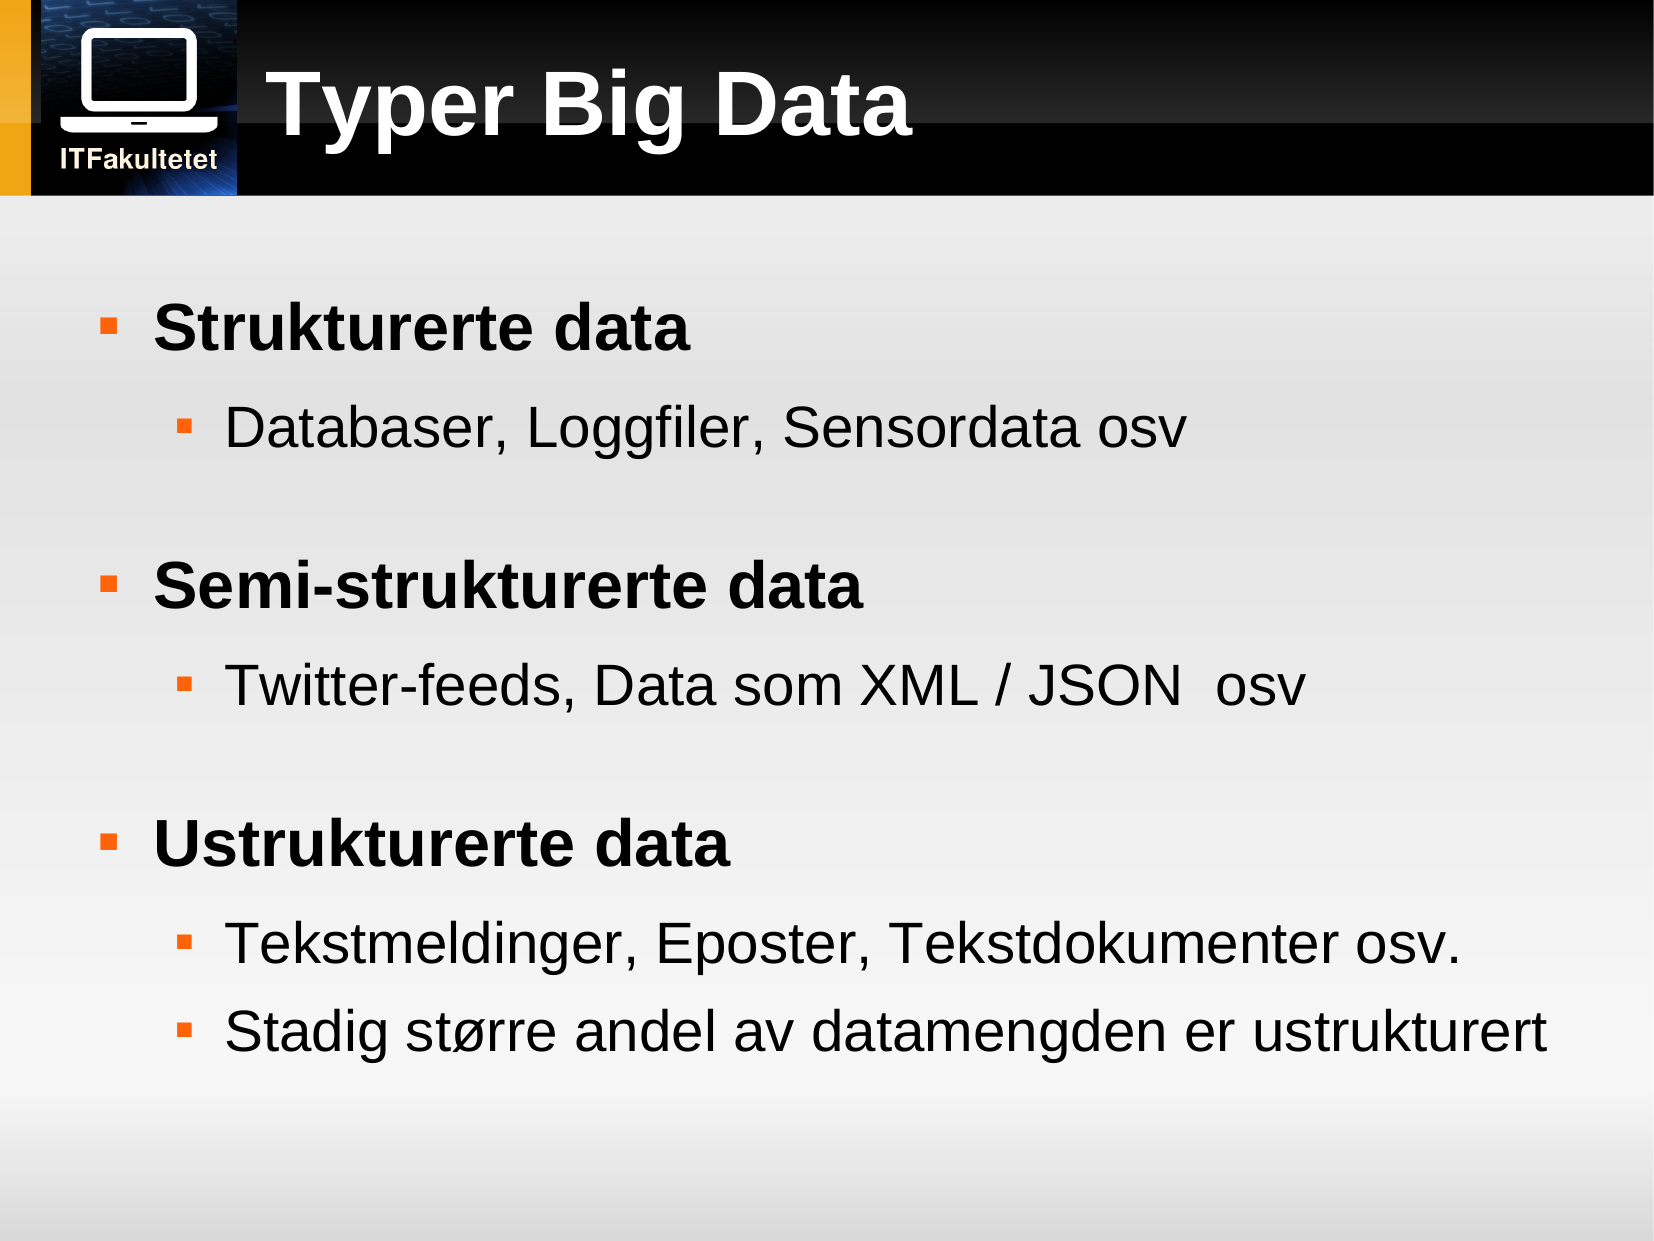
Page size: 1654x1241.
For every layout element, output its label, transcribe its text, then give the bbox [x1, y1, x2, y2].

list Strukturerte data Databaser, Loggfiler, Sensordata osv Semi-strukturerte data Twitter-feeds, Data som XML / JSON osv Ustrukturerte data Tekstmeldinger, Eposter, Tekstdokumenter osv. Stadig større andel av datamengden er ustrukturert [82, 290, 1571, 1109]
picture [0, 0, 1654, 1241]
title Typer Big Data [265, 0, 1565, 208]
